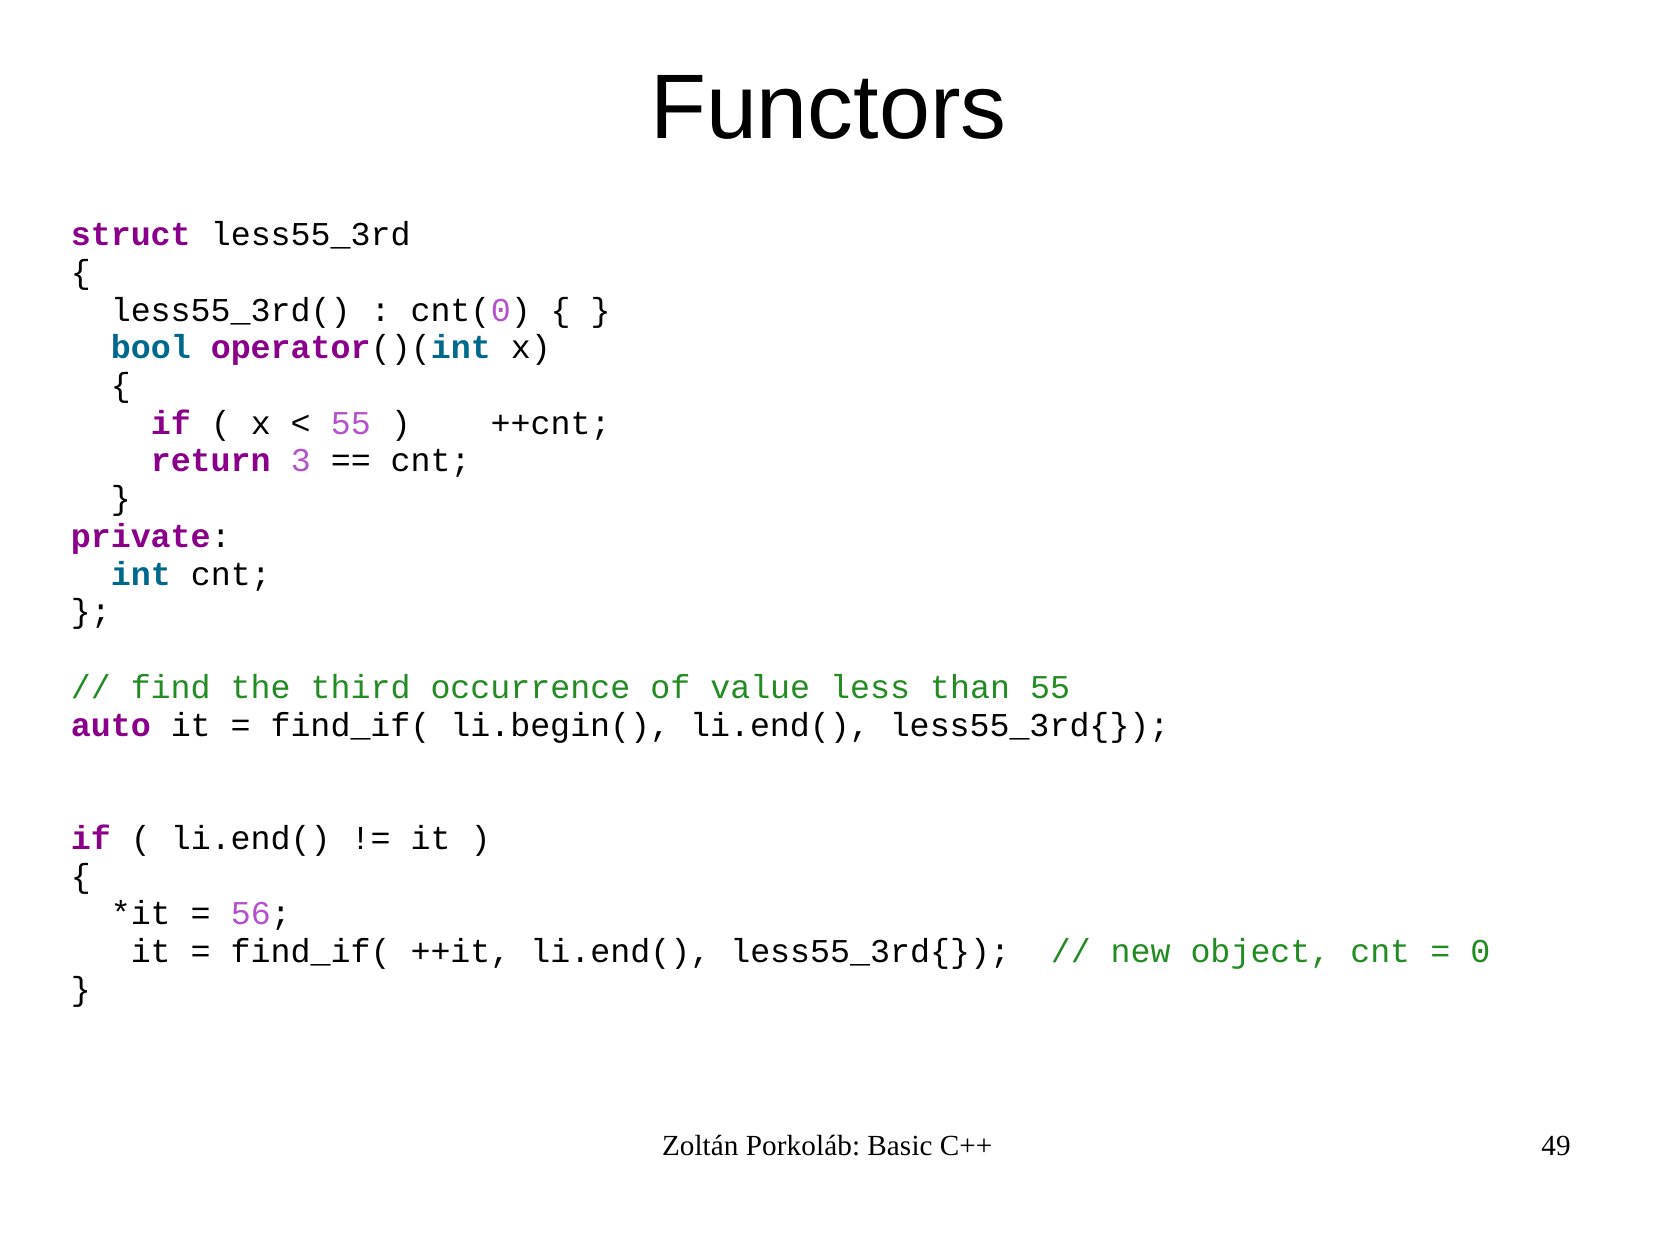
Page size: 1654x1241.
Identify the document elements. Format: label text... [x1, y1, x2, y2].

title Functors [60, 2, 1598, 211]
list struct less55_3rd { less55_3rd() : cnt(0) { } bool operator()(int x) { if ( x < 55 ) ++cnt; return 3 == cnt; } private: int cnt; }; // find the third occurrence of value less than 55 auto it = find_if( li.begin(), li.end(), less55_3rd{}); if ( li.end() != it ) { *it = 56; it = find_if( ++it, li.end(), less55_3rd{}); // new object, cnt = 0 } [0, 180, 1546, 1171]
